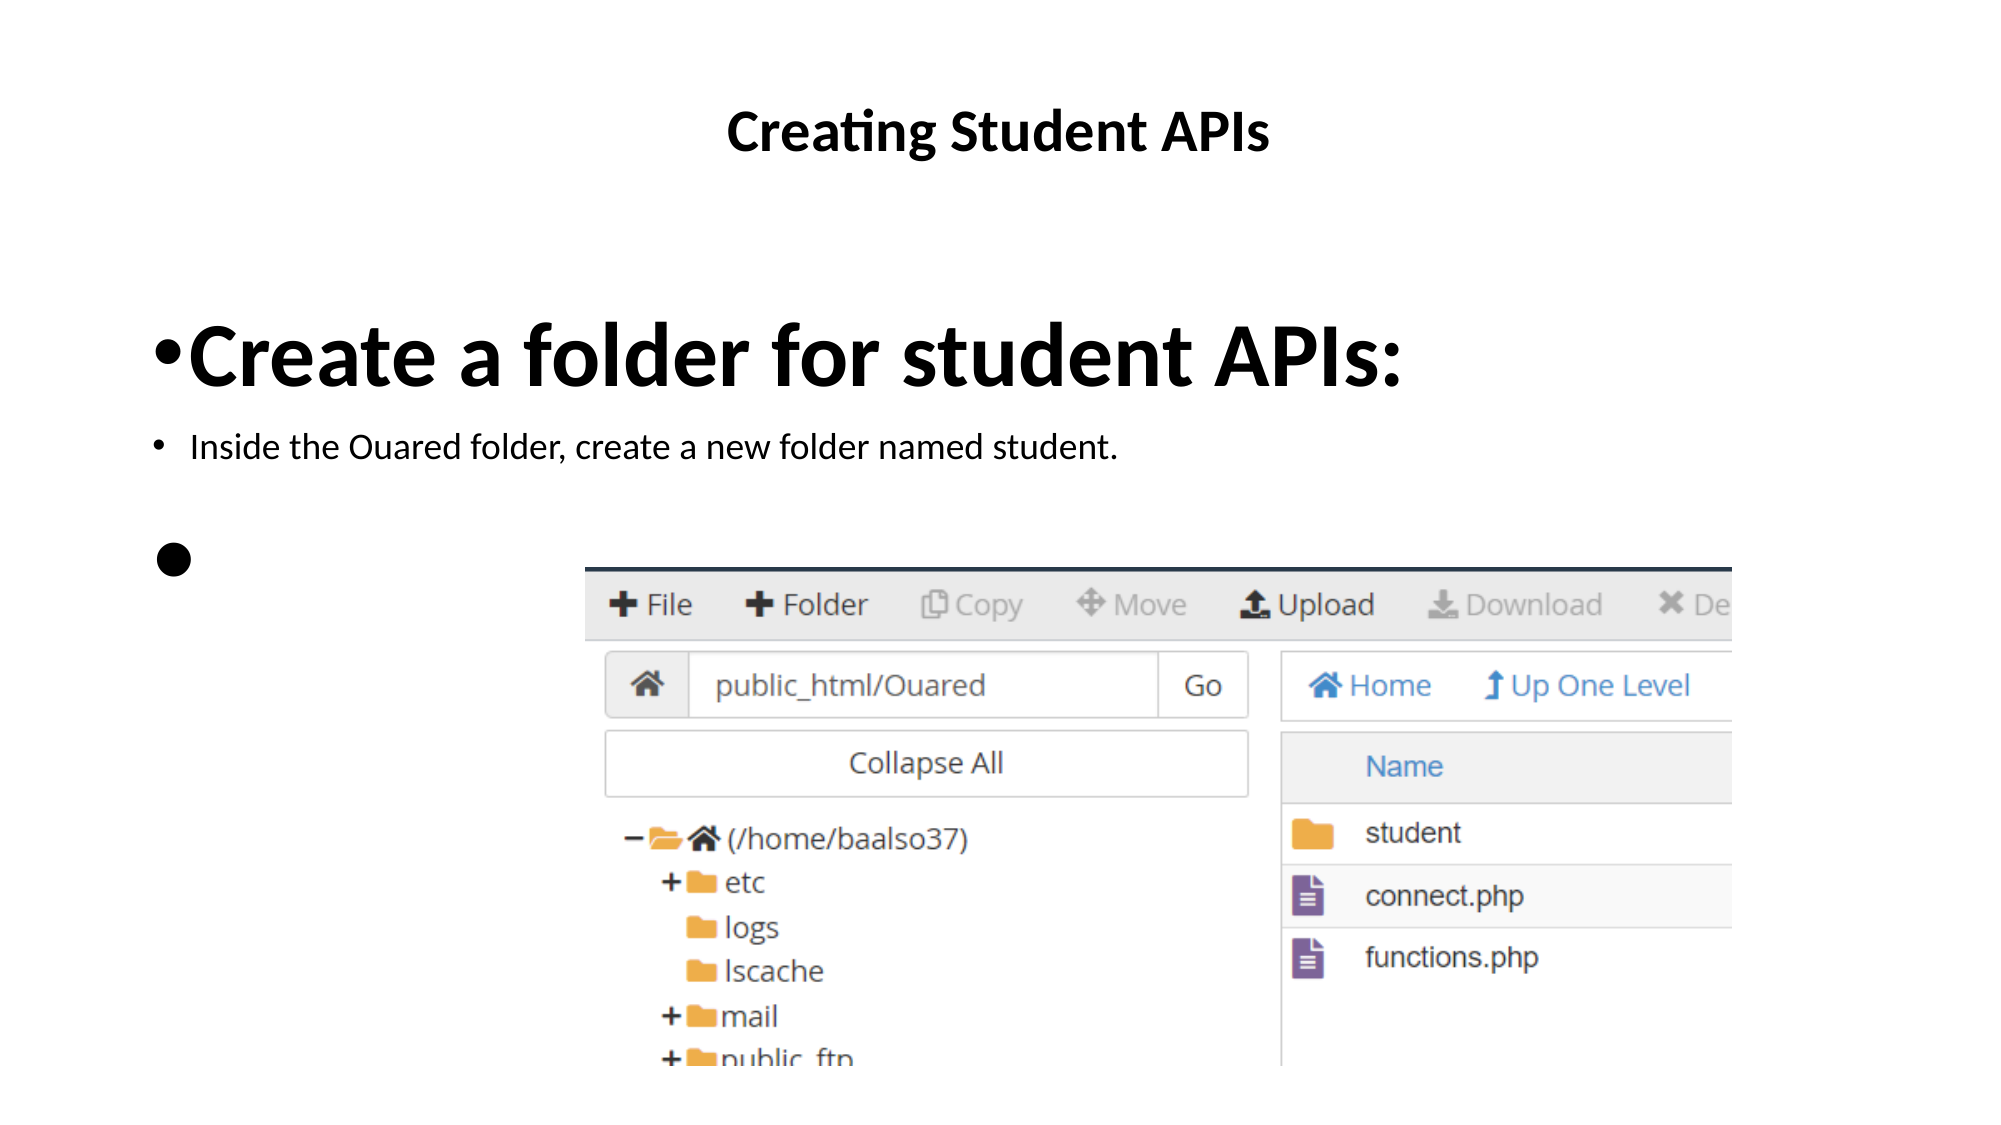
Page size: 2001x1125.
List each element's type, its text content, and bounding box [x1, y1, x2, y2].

title Creating Student APIs [137, 59, 1863, 278]
list Create a folder for student APIs: Inside the Ouared folder, create a new folder named student. [137, 299, 1863, 1014]
picture [585, 567, 1732, 1066]
